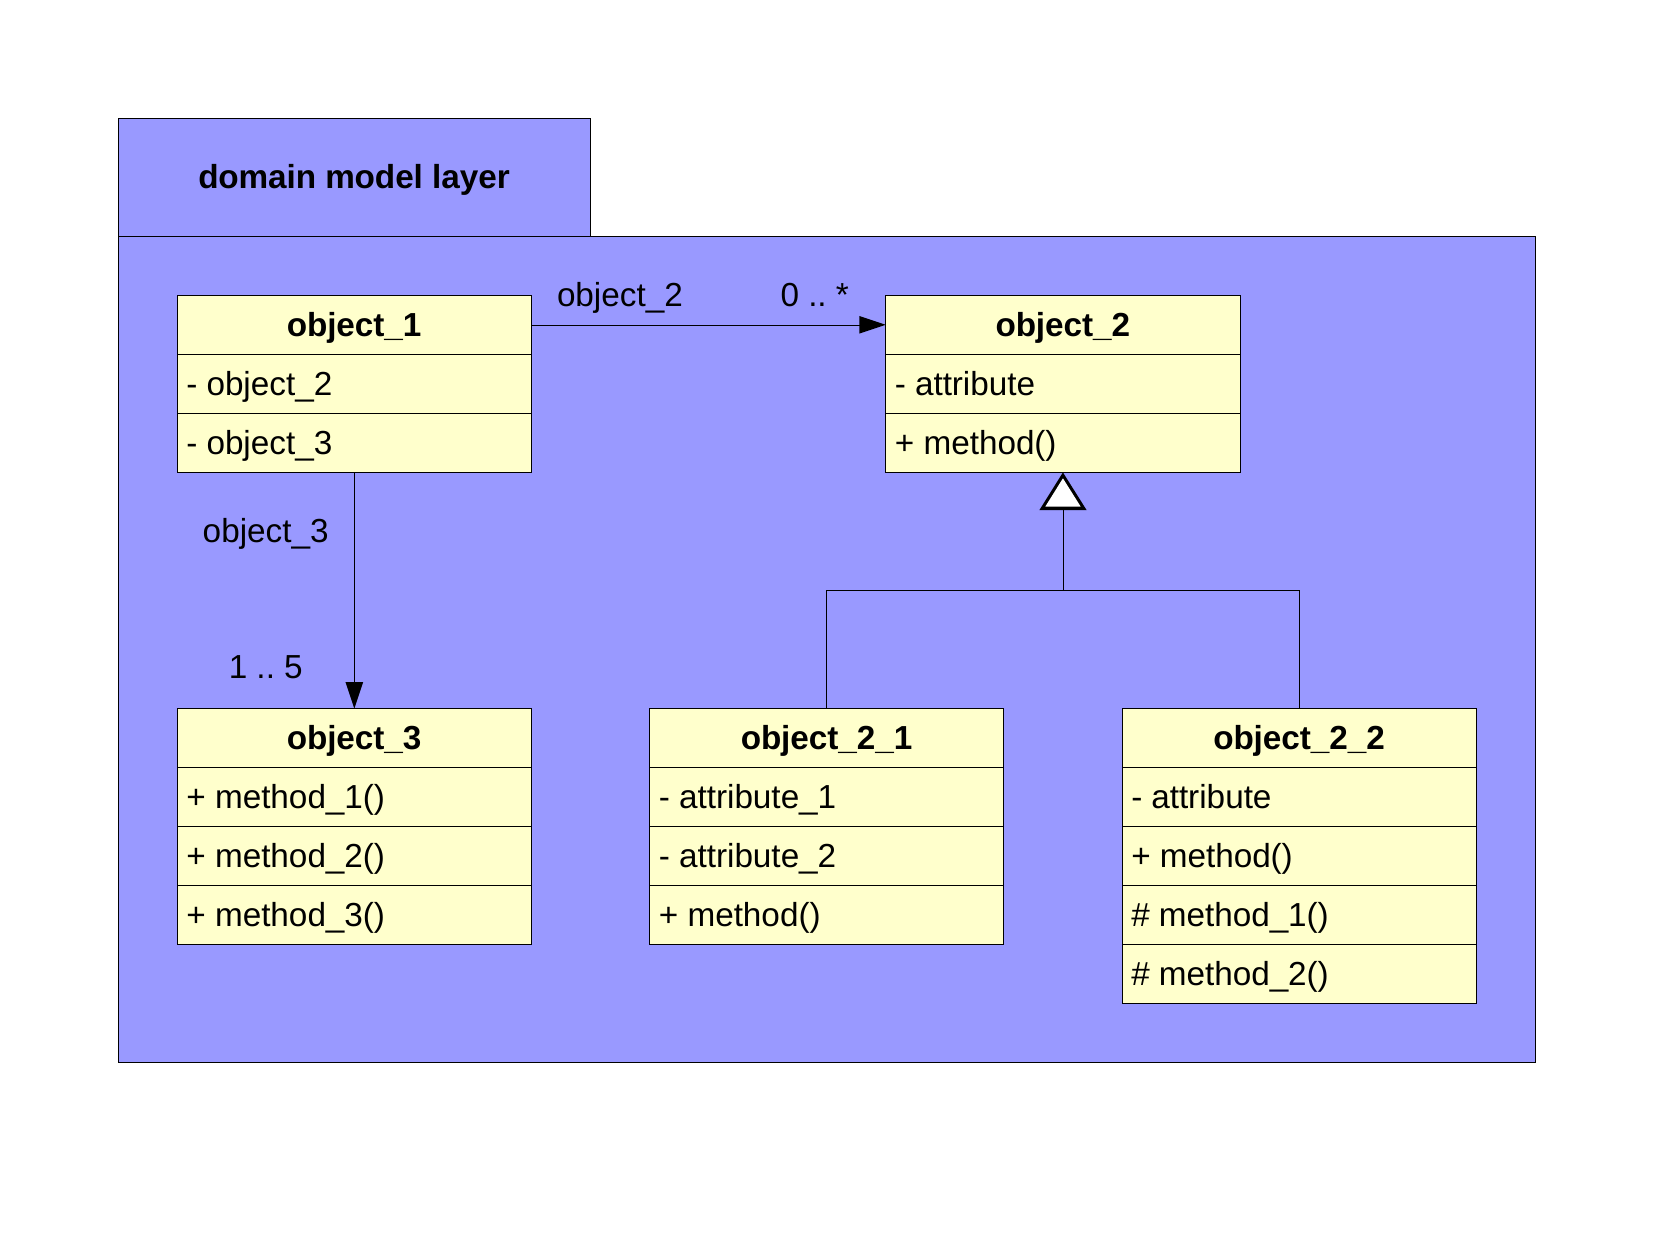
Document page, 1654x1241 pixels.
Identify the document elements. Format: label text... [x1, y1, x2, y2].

text_box - object_3 [177, 413, 532, 473]
text_box object_3 [177, 501, 355, 562]
text_box - attribute [1122, 767, 1477, 826]
text_box - attribute_2 [649, 826, 1004, 885]
text_box [118, 236, 1536, 1063]
text_box 1 .. 5 [206, 637, 325, 697]
text_box + method() [885, 413, 1241, 473]
text_box object_3 [177, 708, 532, 767]
text_box object_1 [177, 295, 532, 354]
text_box + method() [649, 885, 1004, 945]
text_box 0 .. * [755, 265, 875, 325]
text_box object_2_2 [1122, 708, 1477, 767]
text_box + method_2() [177, 826, 532, 885]
text_box - object_2 [177, 354, 532, 413]
text_box object_2 [885, 295, 1241, 354]
text_box # method_2() [1122, 945, 1477, 1004]
text_box - attribute [885, 354, 1241, 413]
text_box # method_1() [1122, 885, 1477, 945]
text_box object_2_1 [649, 708, 1004, 767]
text_box + method_1() [177, 767, 532, 826]
text_box + method_3() [177, 885, 532, 945]
text_box - attribute_1 [649, 767, 1004, 826]
text_box object_2 [531, 265, 709, 325]
text_box + method() [1122, 826, 1477, 885]
text_box domain model layer [118, 118, 591, 237]
